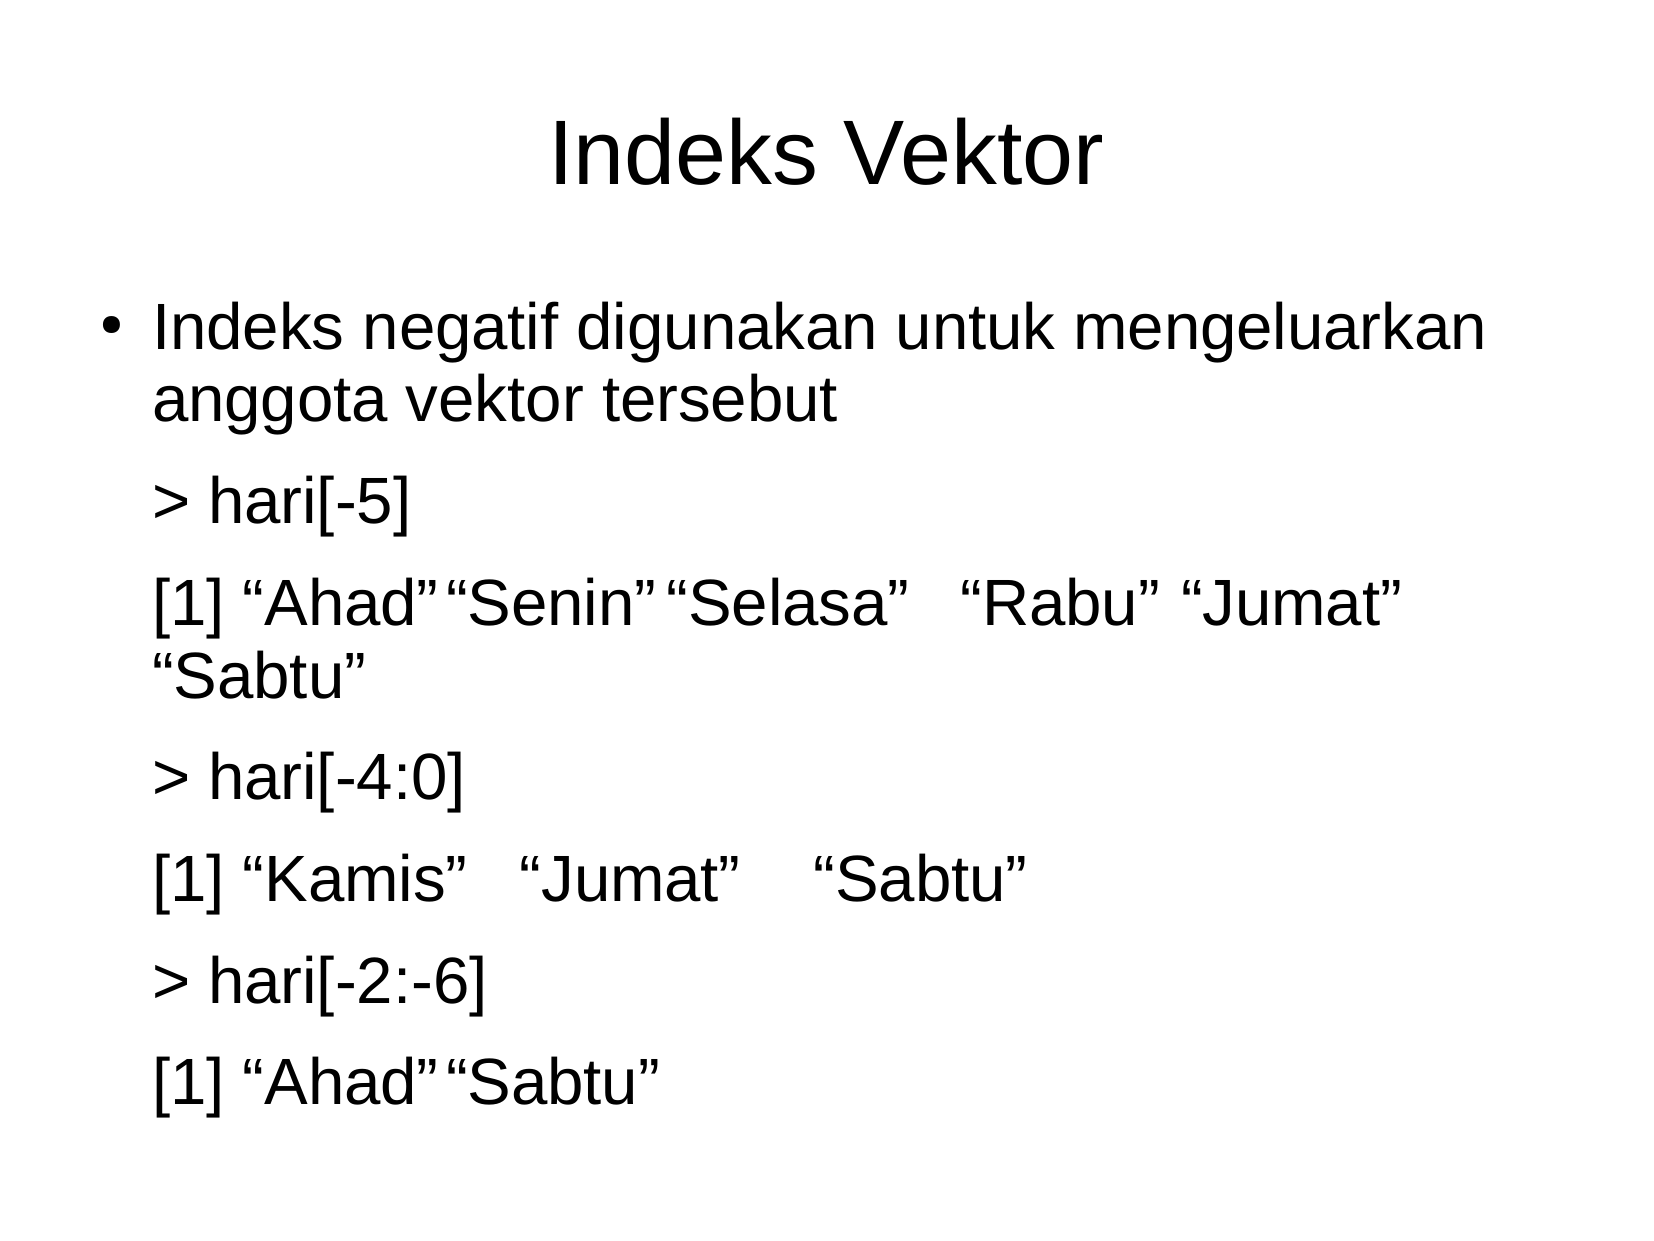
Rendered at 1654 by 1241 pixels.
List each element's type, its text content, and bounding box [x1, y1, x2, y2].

list Indeks negatif digunakan untuk mengeluarkan anggota vektor tersebut > hari[-5] [1] “Ahad” “Senin” “Selasa” “Rabu” “Jumat” “Sabtu” > hari[-4:0] [1] “Kamis” “Jumat” “Sabtu” > hari[-2:-6] [1] “Ahad” “Sabtu” [82, 290, 1571, 1126]
title Indeks Vektor [82, 49, 1571, 257]
